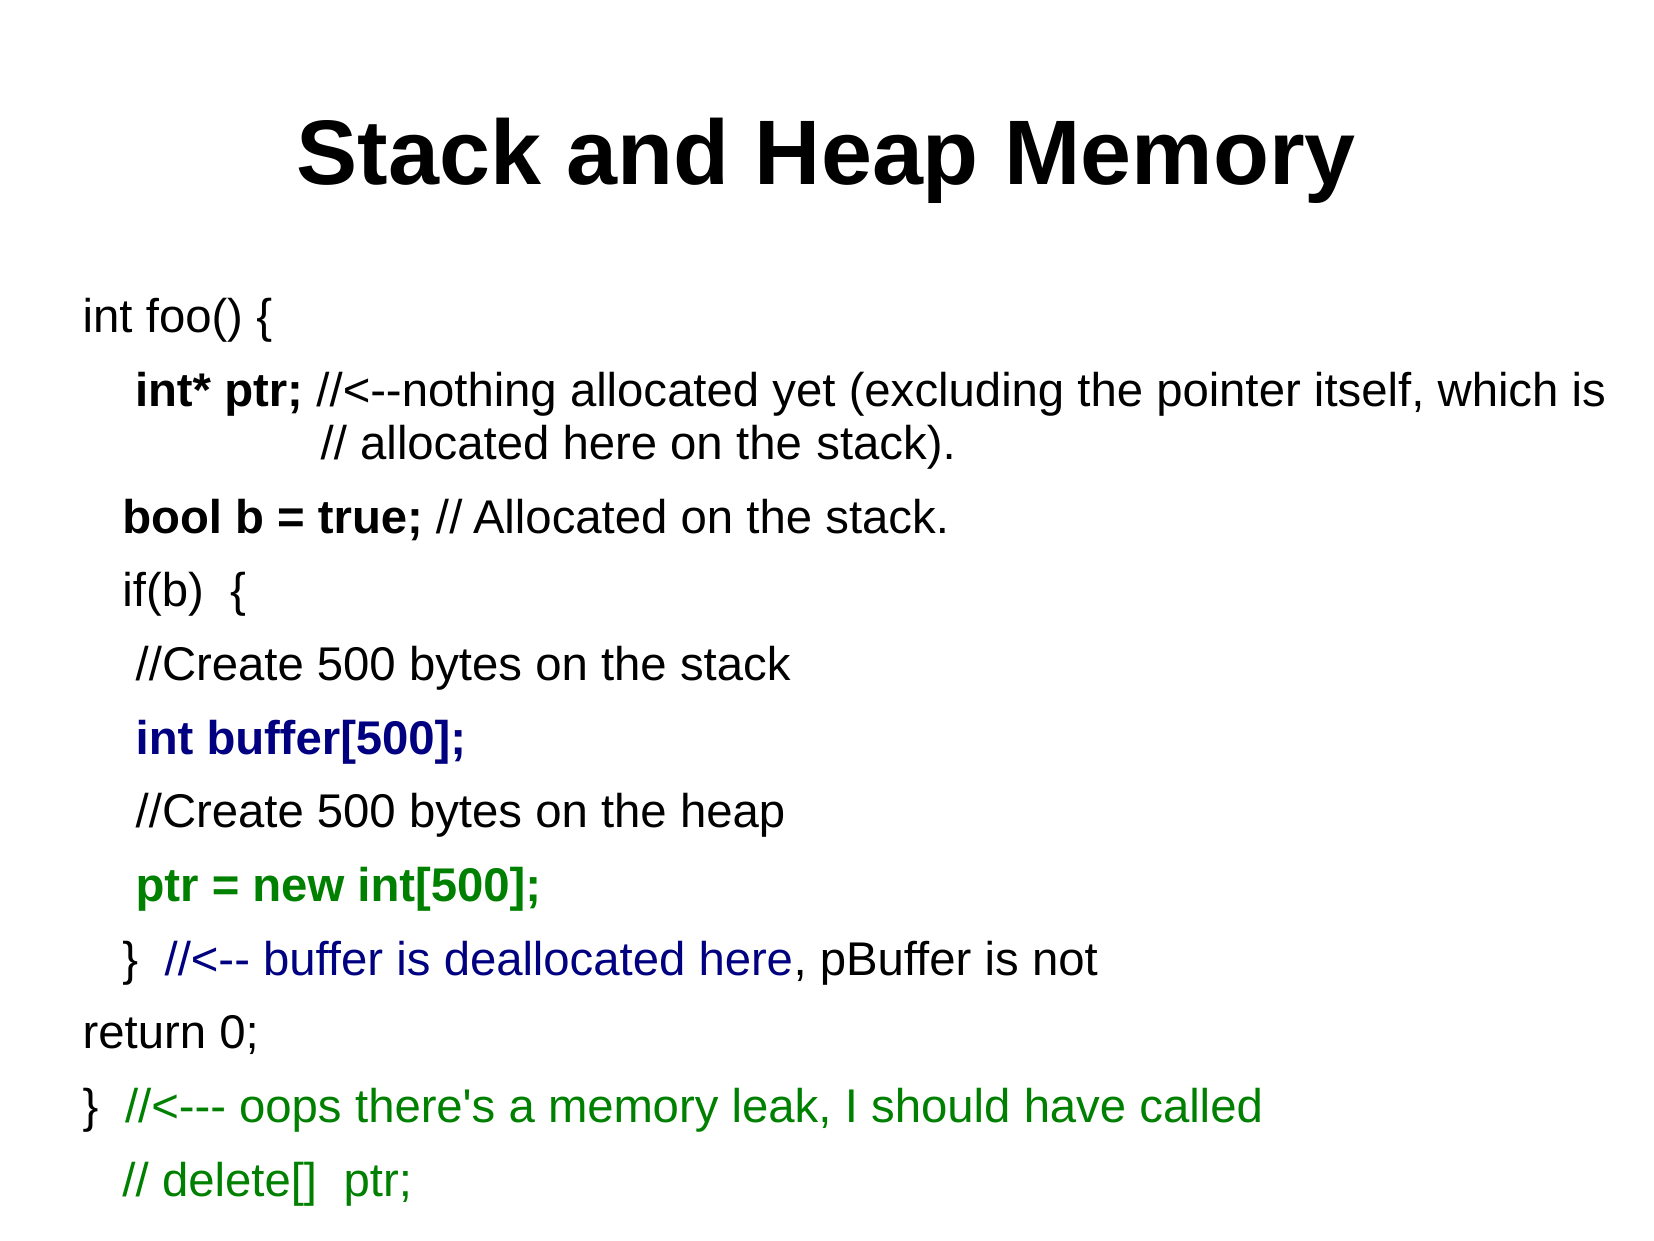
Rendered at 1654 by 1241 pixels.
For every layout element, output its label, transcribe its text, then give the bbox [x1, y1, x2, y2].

list int foo() { int* ptr; //<--nothing allocated yet (excluding the pointer itself, which is // allocated here on the stack). bool b = true; // Allocated on the stack. if(b) { //Create 500 bytes on the stack int buffer[500]; //Create 500 bytes on the heap ptr = new int[500]; } //<-- buffer is deallocated here, pBuffer is not return 0; } //<--- oops there's a memory leak, I should have called // delete[] ptr; [82, 290, 1630, 1217]
title Stack and Heap Memory [82, 49, 1571, 257]
